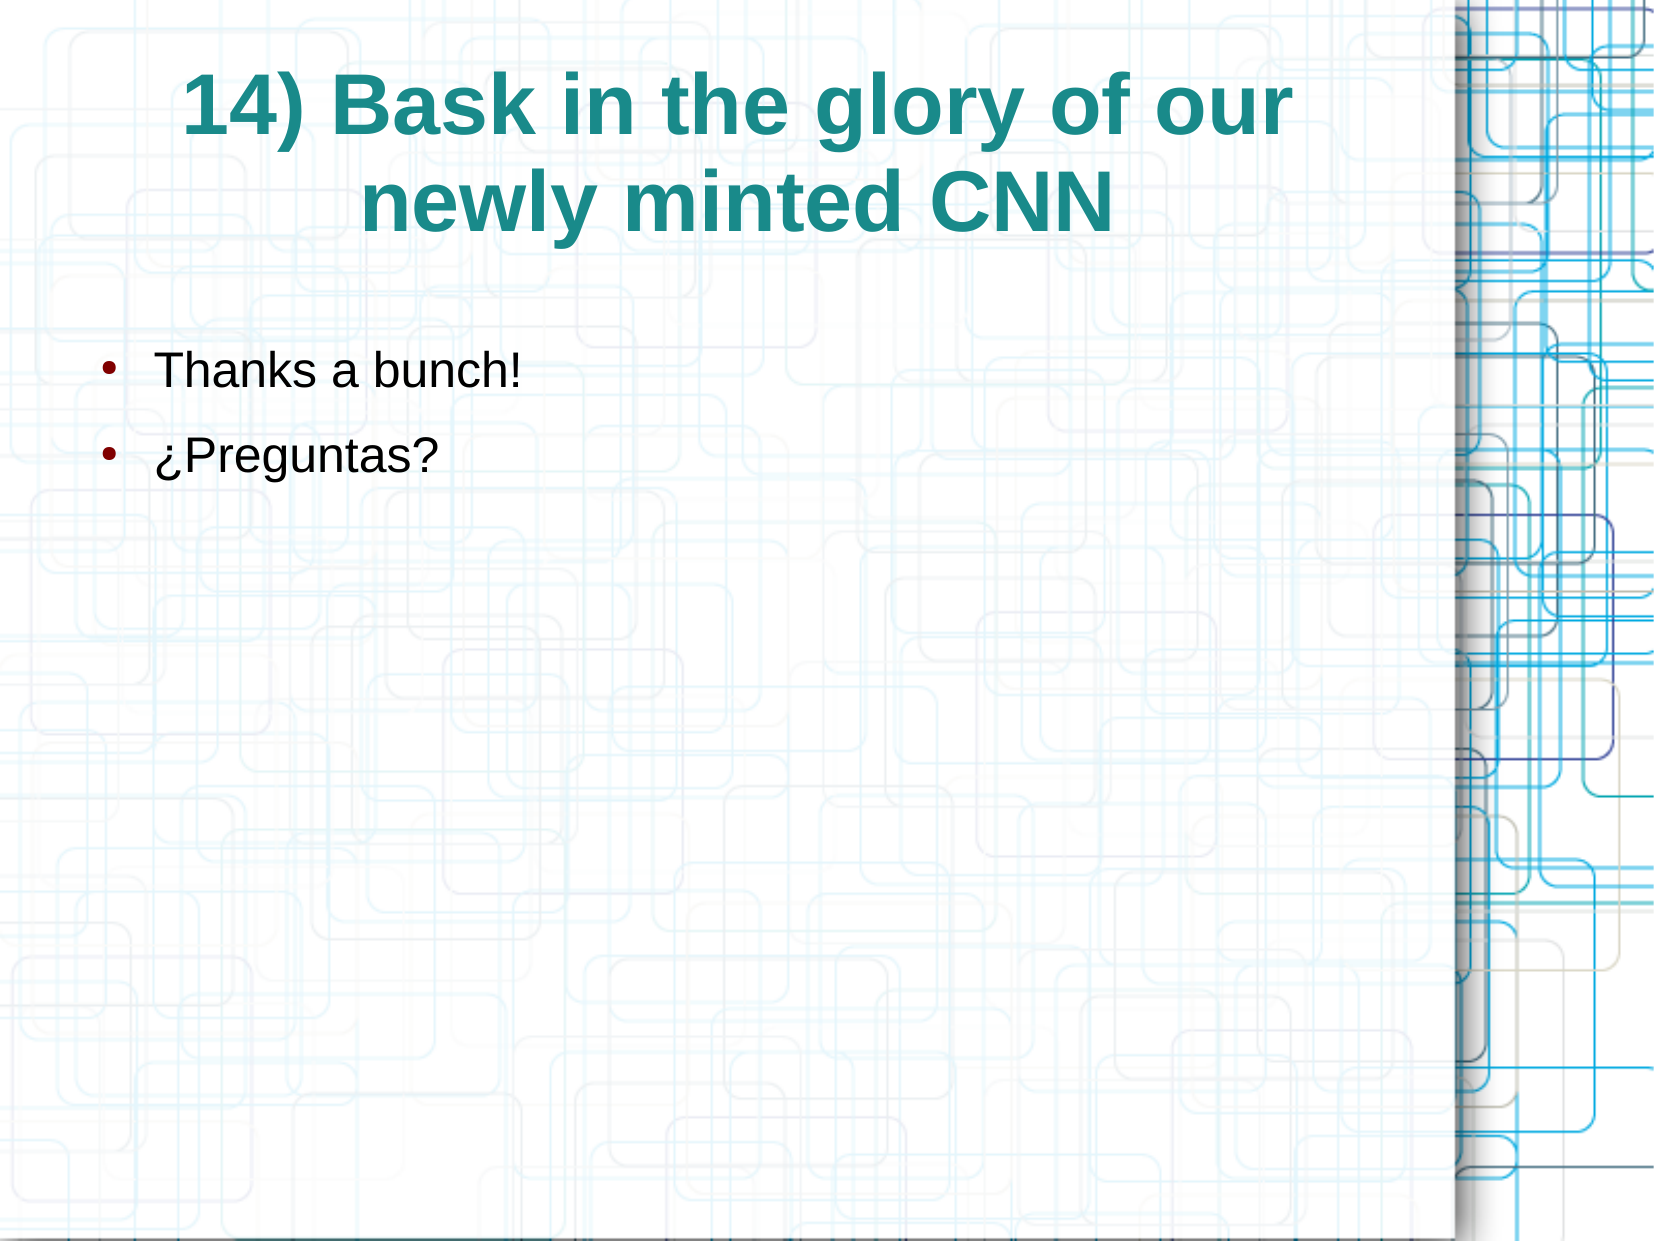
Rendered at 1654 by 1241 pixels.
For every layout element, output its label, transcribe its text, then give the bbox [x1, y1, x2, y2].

picture [0, 0, 1654, 1241]
title 14) Bask in the glory of our newly minted CNN [59, 49, 1418, 257]
list Thanks a bunch! ¿Preguntas? [82, 256, 1418, 1241]
